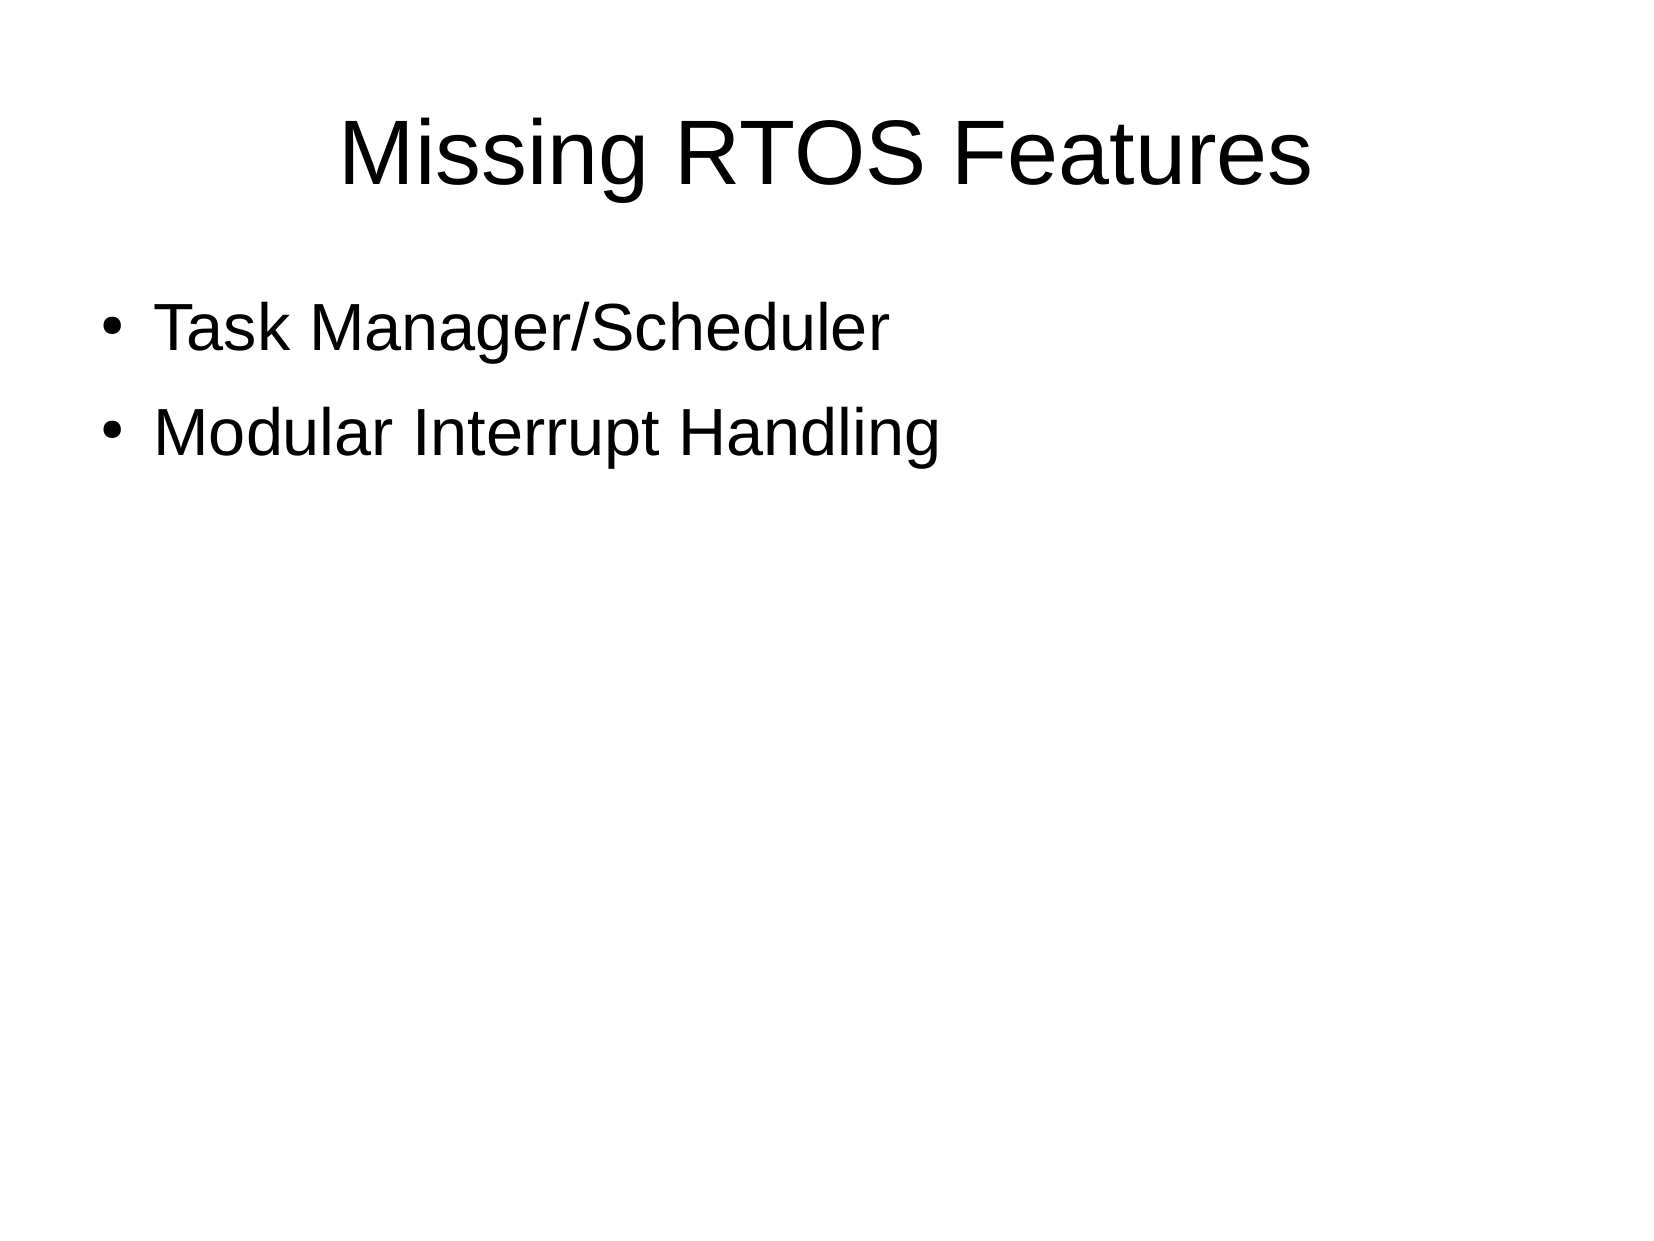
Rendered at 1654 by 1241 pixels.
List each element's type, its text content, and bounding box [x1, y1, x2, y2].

list Task Manager/Scheduler Modular Interrupt Handling [82, 290, 1538, 1010]
title Missing RTOS Features [82, 49, 1571, 257]
